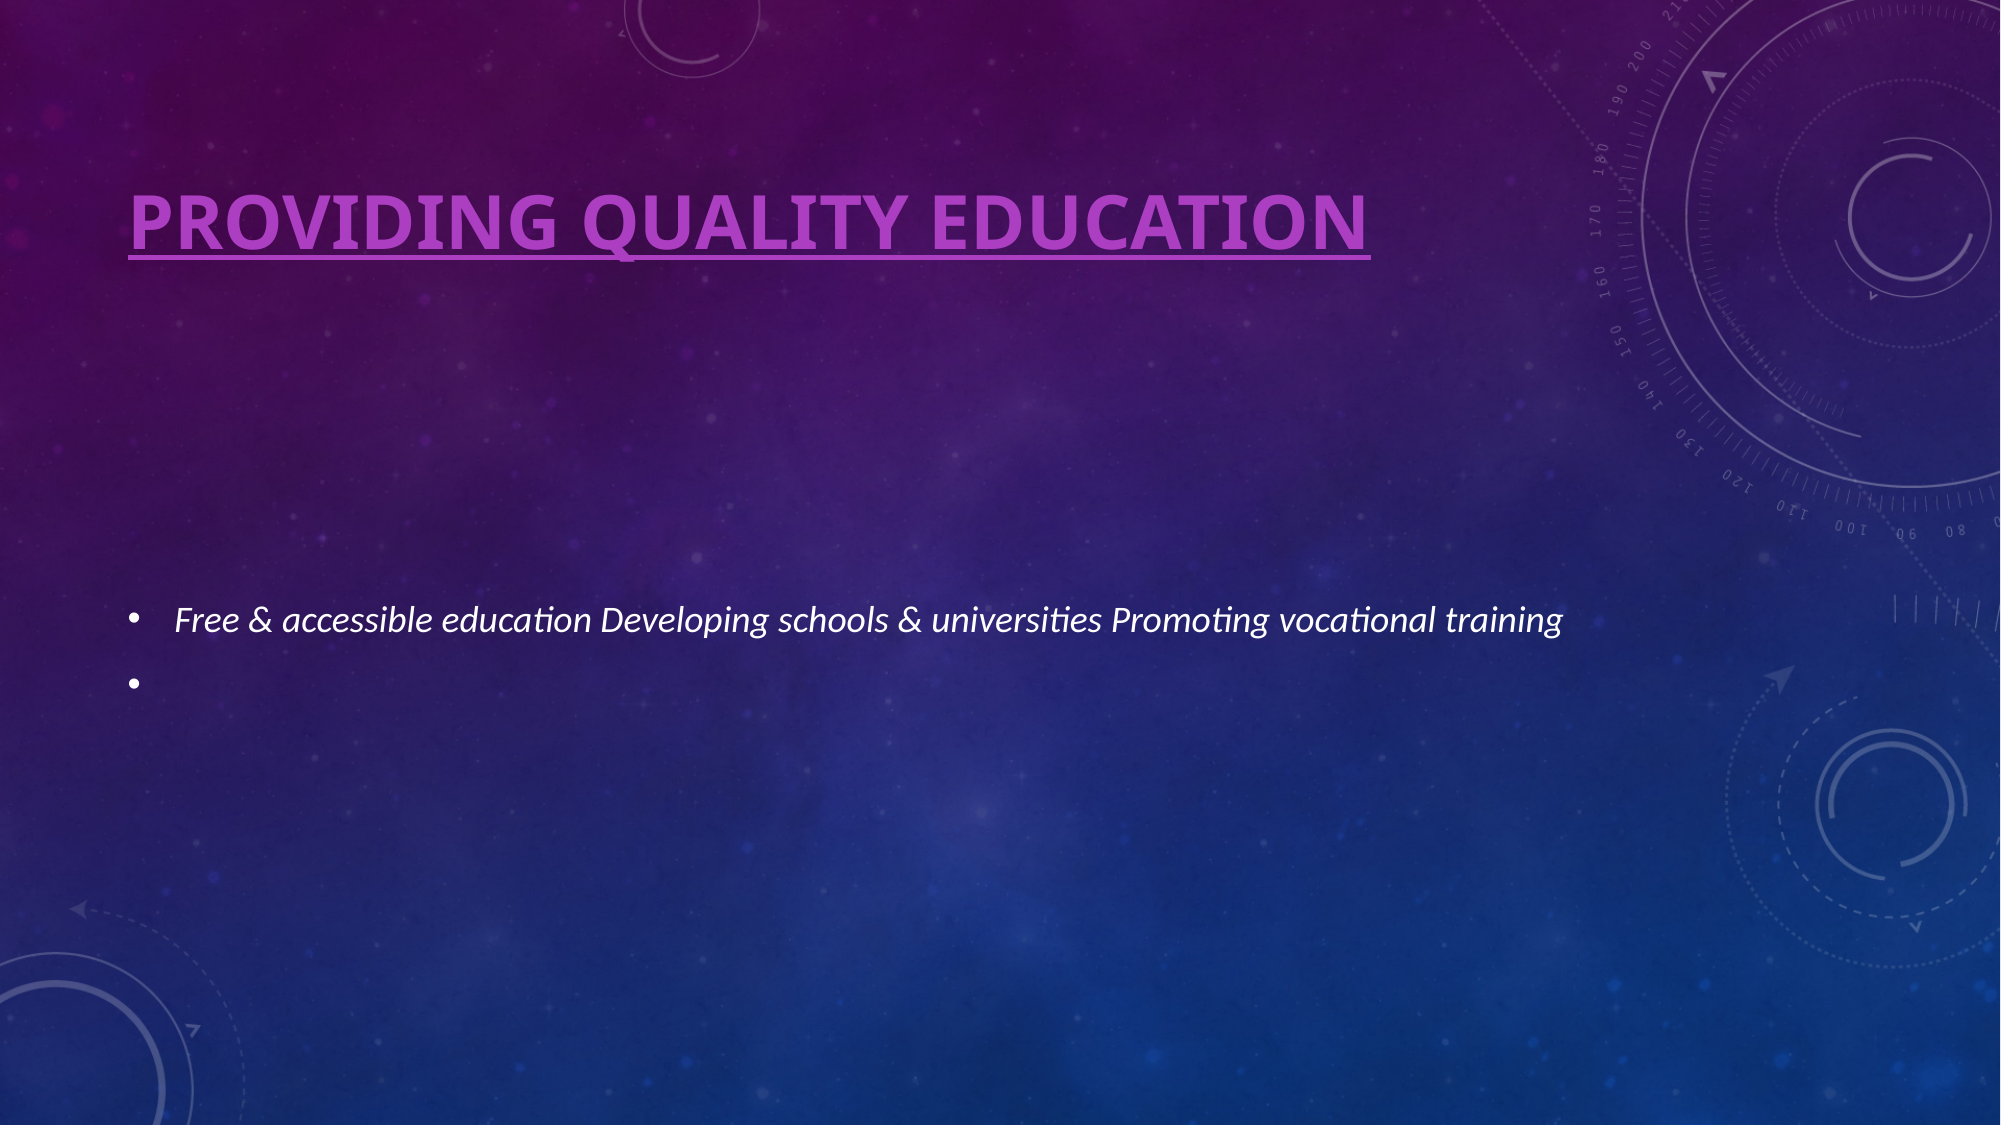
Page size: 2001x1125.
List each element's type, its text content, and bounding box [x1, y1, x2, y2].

list Free & accessible education Developing schools & universities Promoting vocational training [112, 351, 1775, 950]
title Providing Quality Education [112, 99, 1775, 339]
